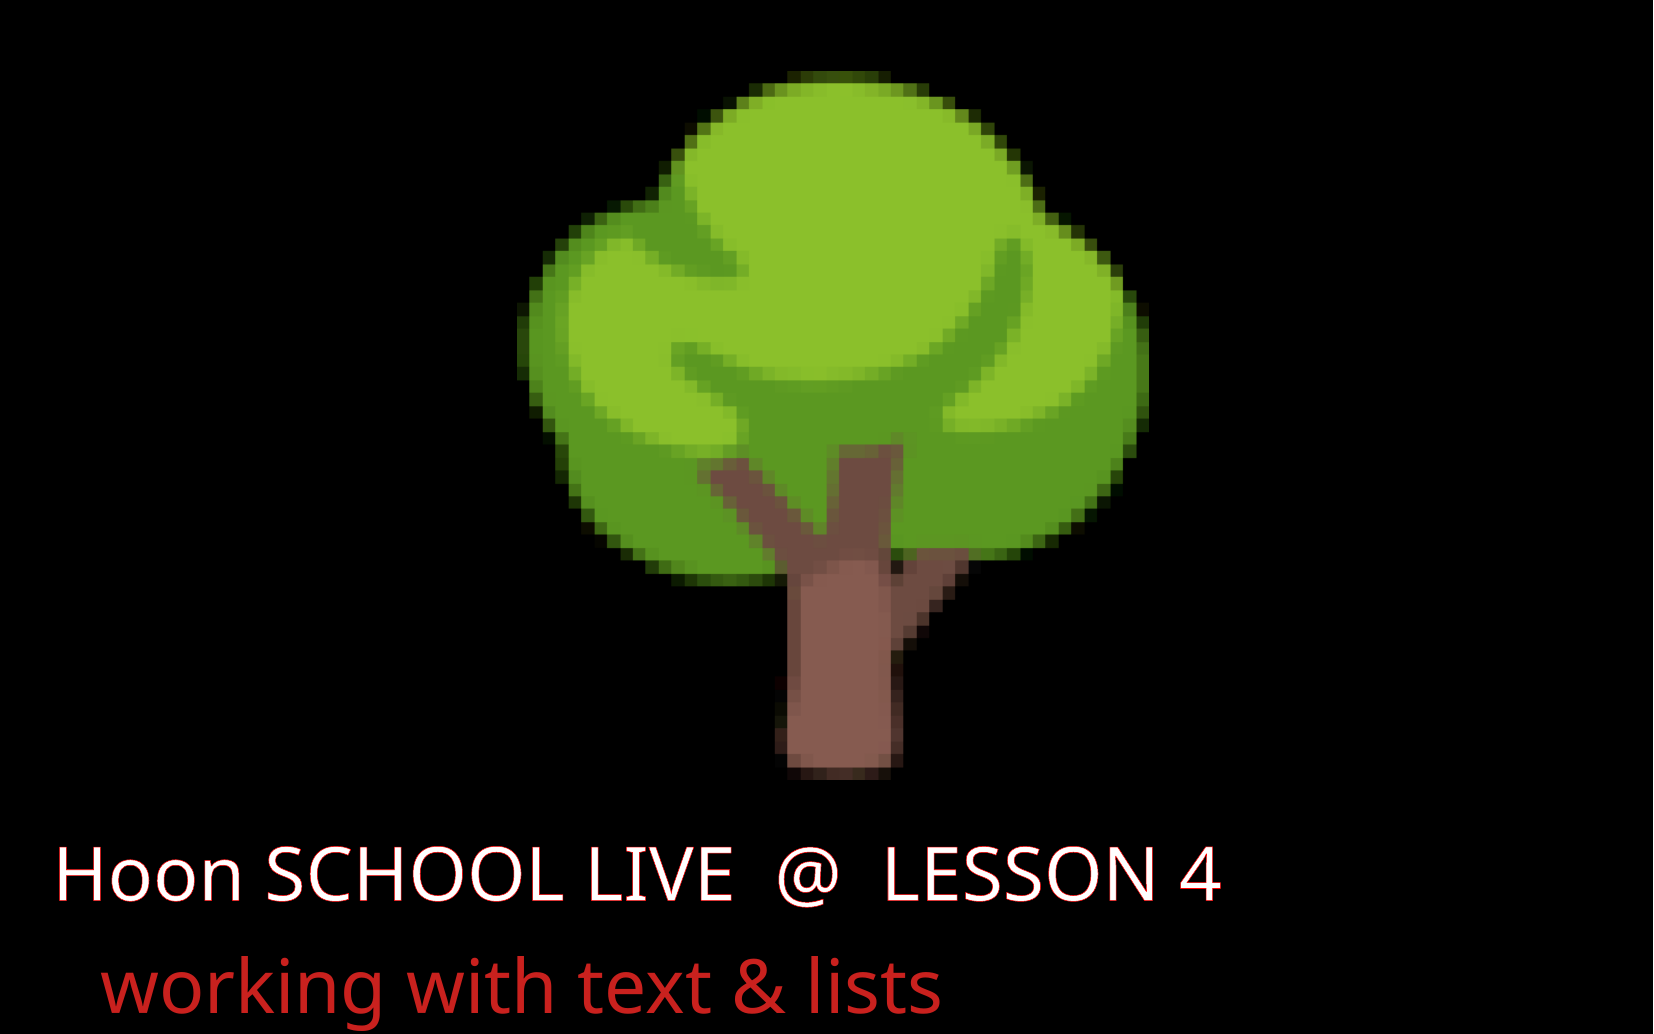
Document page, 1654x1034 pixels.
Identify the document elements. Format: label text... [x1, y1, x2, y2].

text_box Hoon SCHOOL LIVE @ LESSON 4 [37, 812, 1613, 903]
text_box Aworking with text & lists [37, 926, 1555, 1017]
picture [517, 71, 1149, 780]
